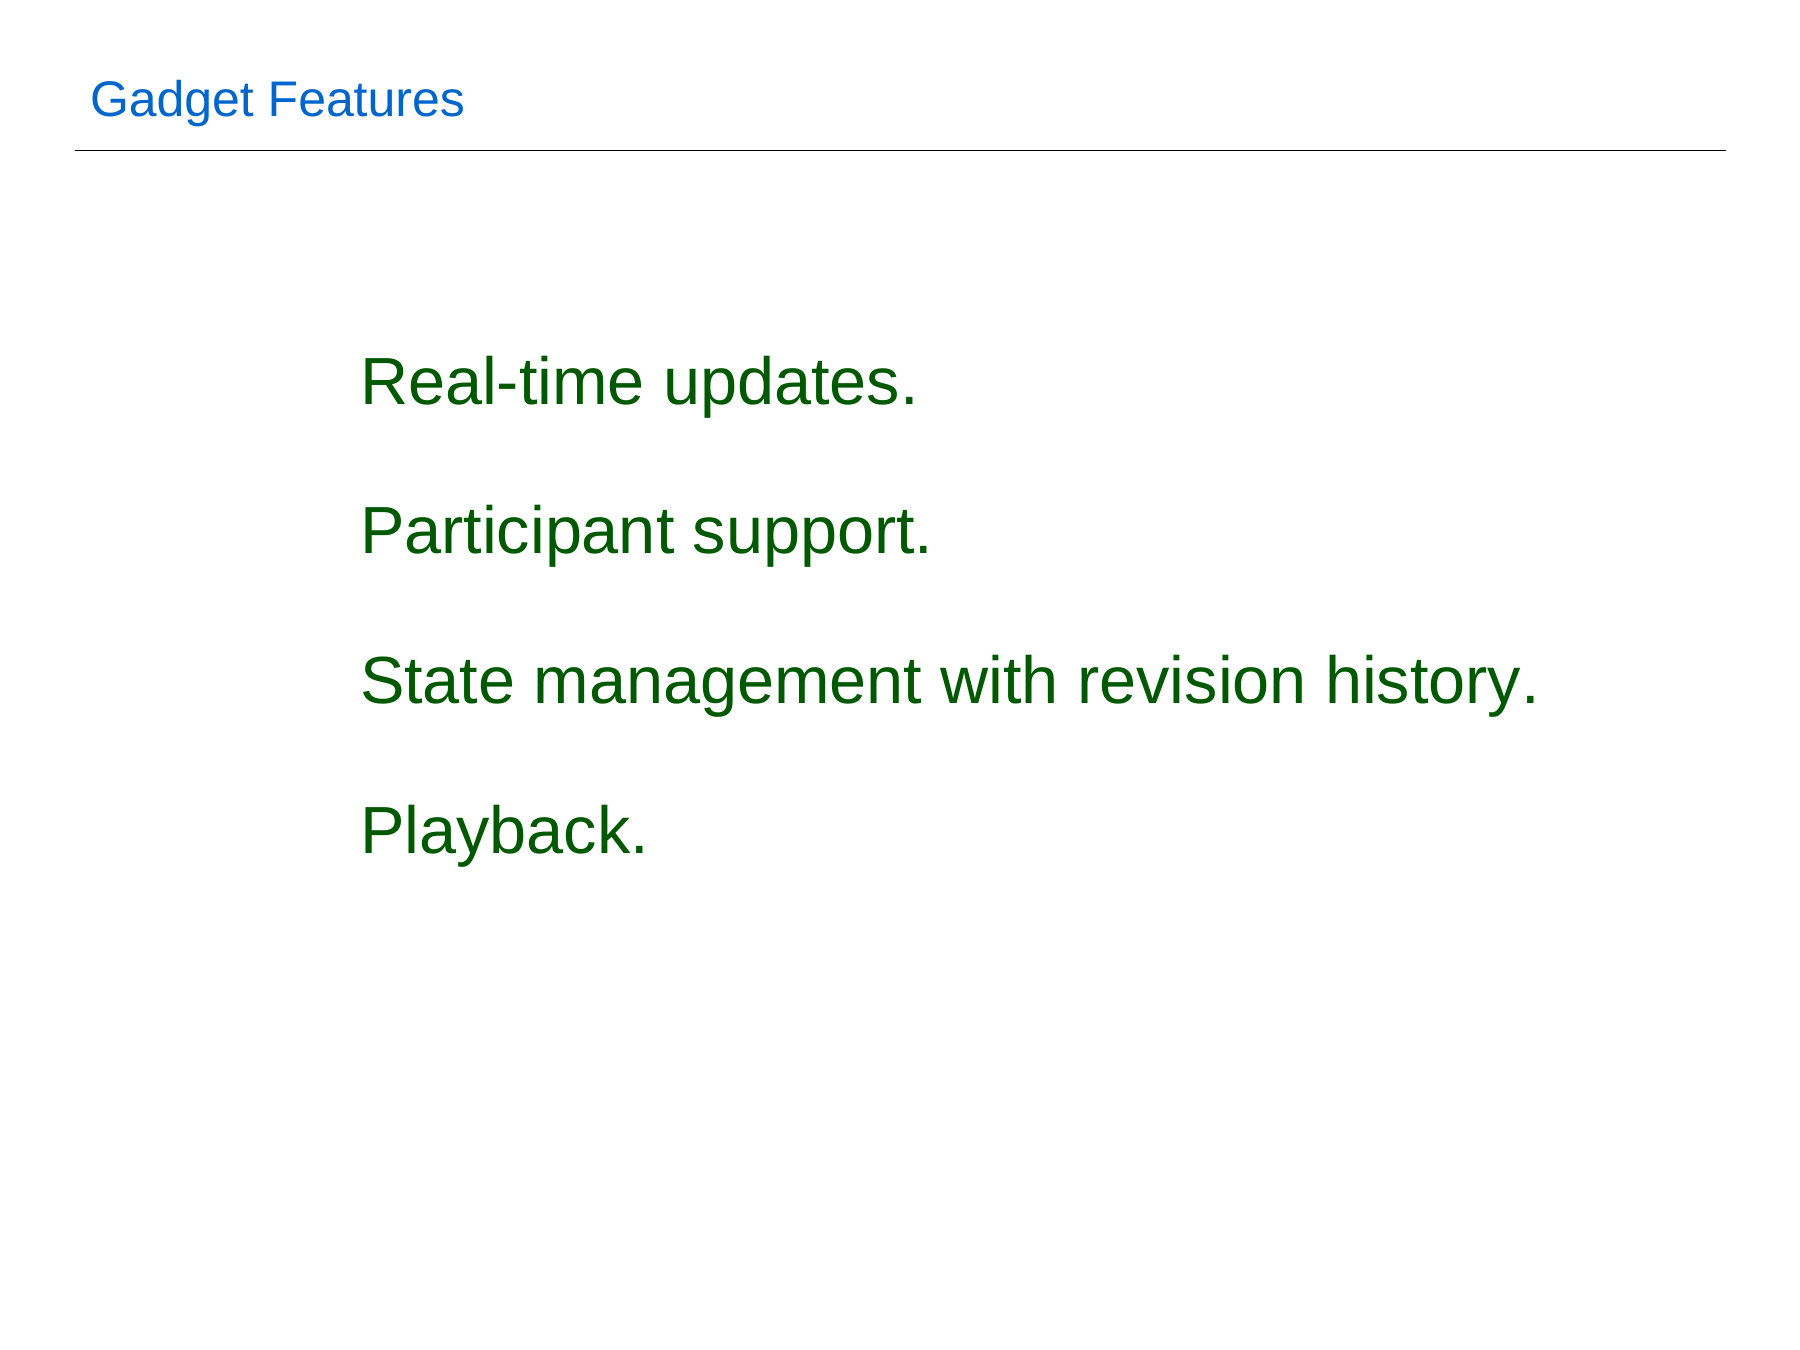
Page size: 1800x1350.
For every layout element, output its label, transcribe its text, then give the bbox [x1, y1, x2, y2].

subtitle Real-time updates. Participant support. State management with revision history. Playback. [360, 269, 1710, 1207]
title Gadget Features [90, 53, 1710, 149]
